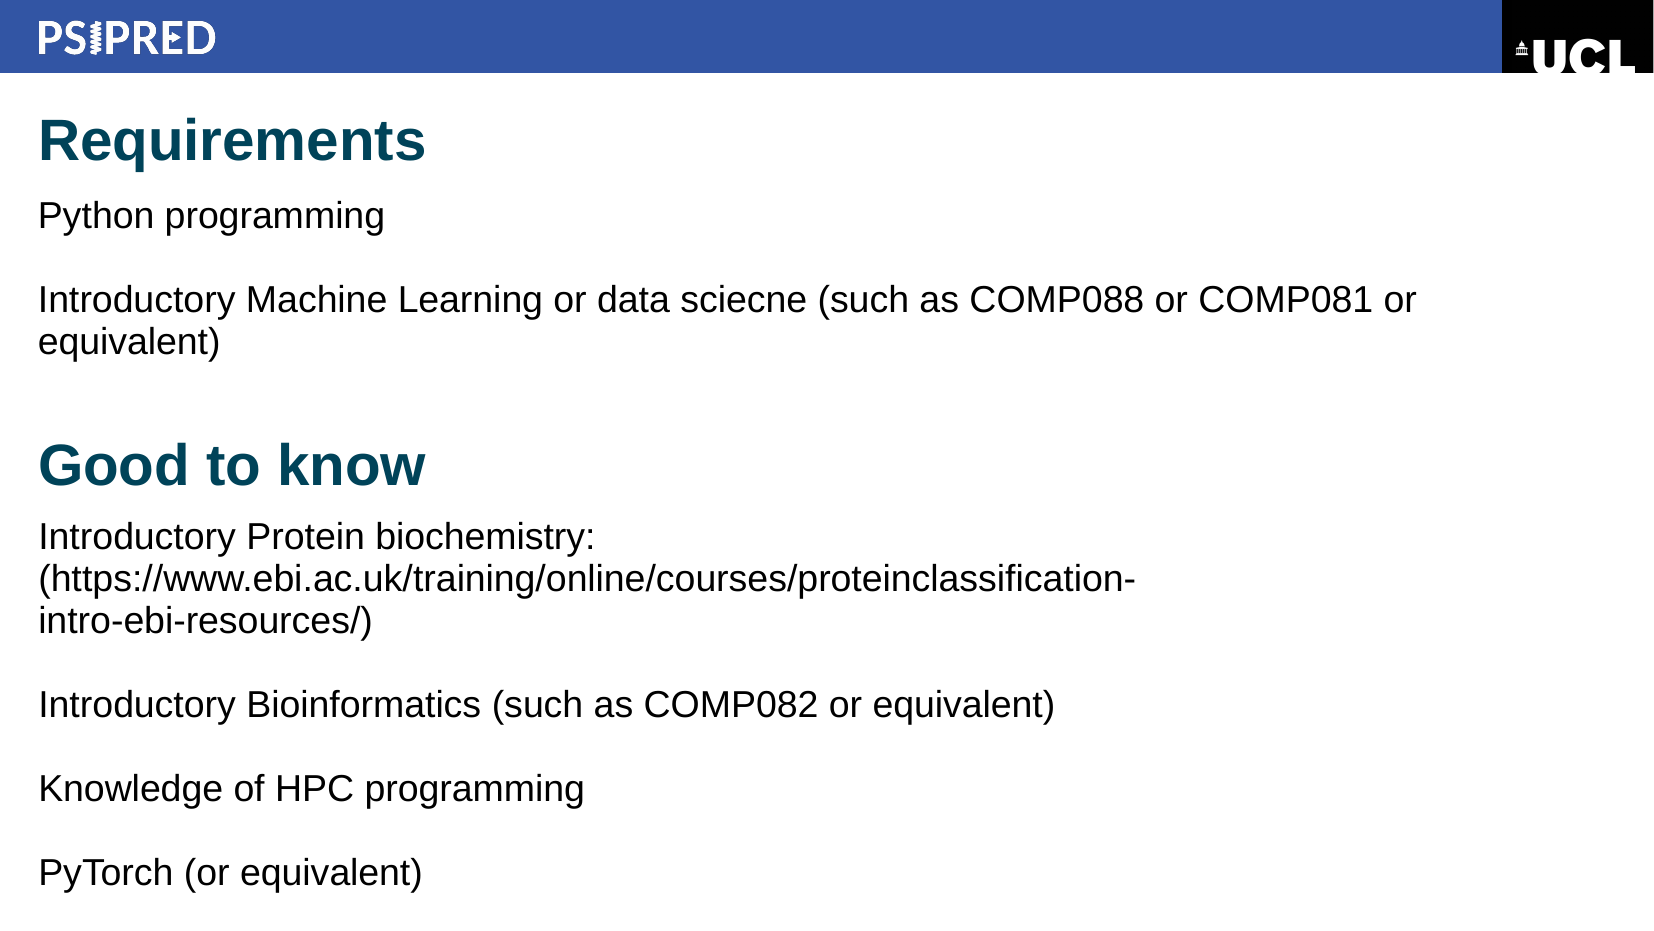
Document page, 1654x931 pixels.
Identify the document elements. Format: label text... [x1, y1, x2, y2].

picture [1502, 0, 1654, 73]
text_box Introductory Protein biochemistry: (https://www.ebi.ac.uk/training/online/courses/proteinclassification- intro-ebi-resources/) Introductory Bioinformatics (such as COMP082 or equivalent) Knowledge of HPC programming PyTorch (or equivalent) [23, 507, 1642, 931]
picture [30, 14, 224, 61]
text_box Python programming Introductory Machine Learning or data sciecne (such as COMP088 or COMP081 or equivalent) [23, 187, 1619, 419]
title Requirements [23, 94, 1619, 187]
title Good to know [23, 419, 1619, 507]
